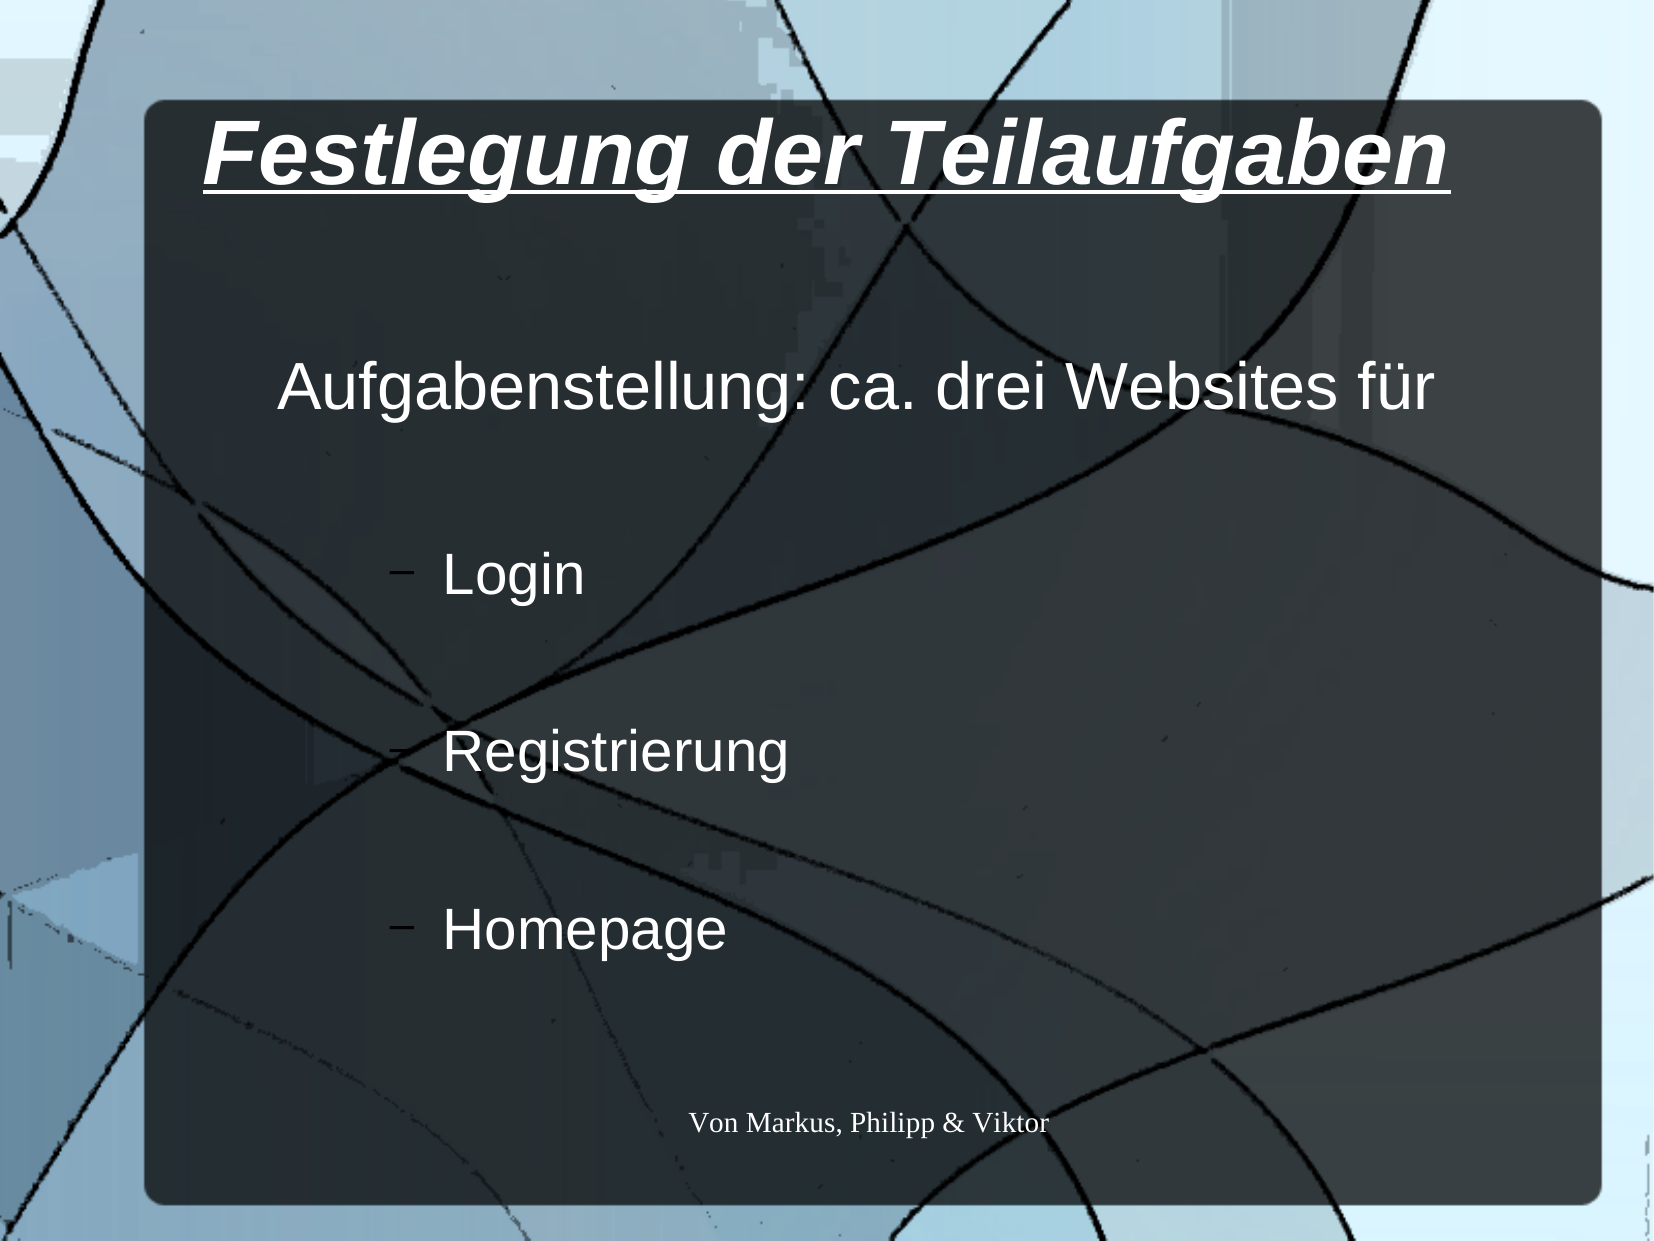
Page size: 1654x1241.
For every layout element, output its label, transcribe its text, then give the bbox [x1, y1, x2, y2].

title Festlegung der Teilaufgaben [82, 49, 1571, 257]
list Aufgabenstellung: ca. drei Websites für Login Registrierung Homepage [206, 349, 1571, 1241]
picture [0, 0, 1654, 1241]
